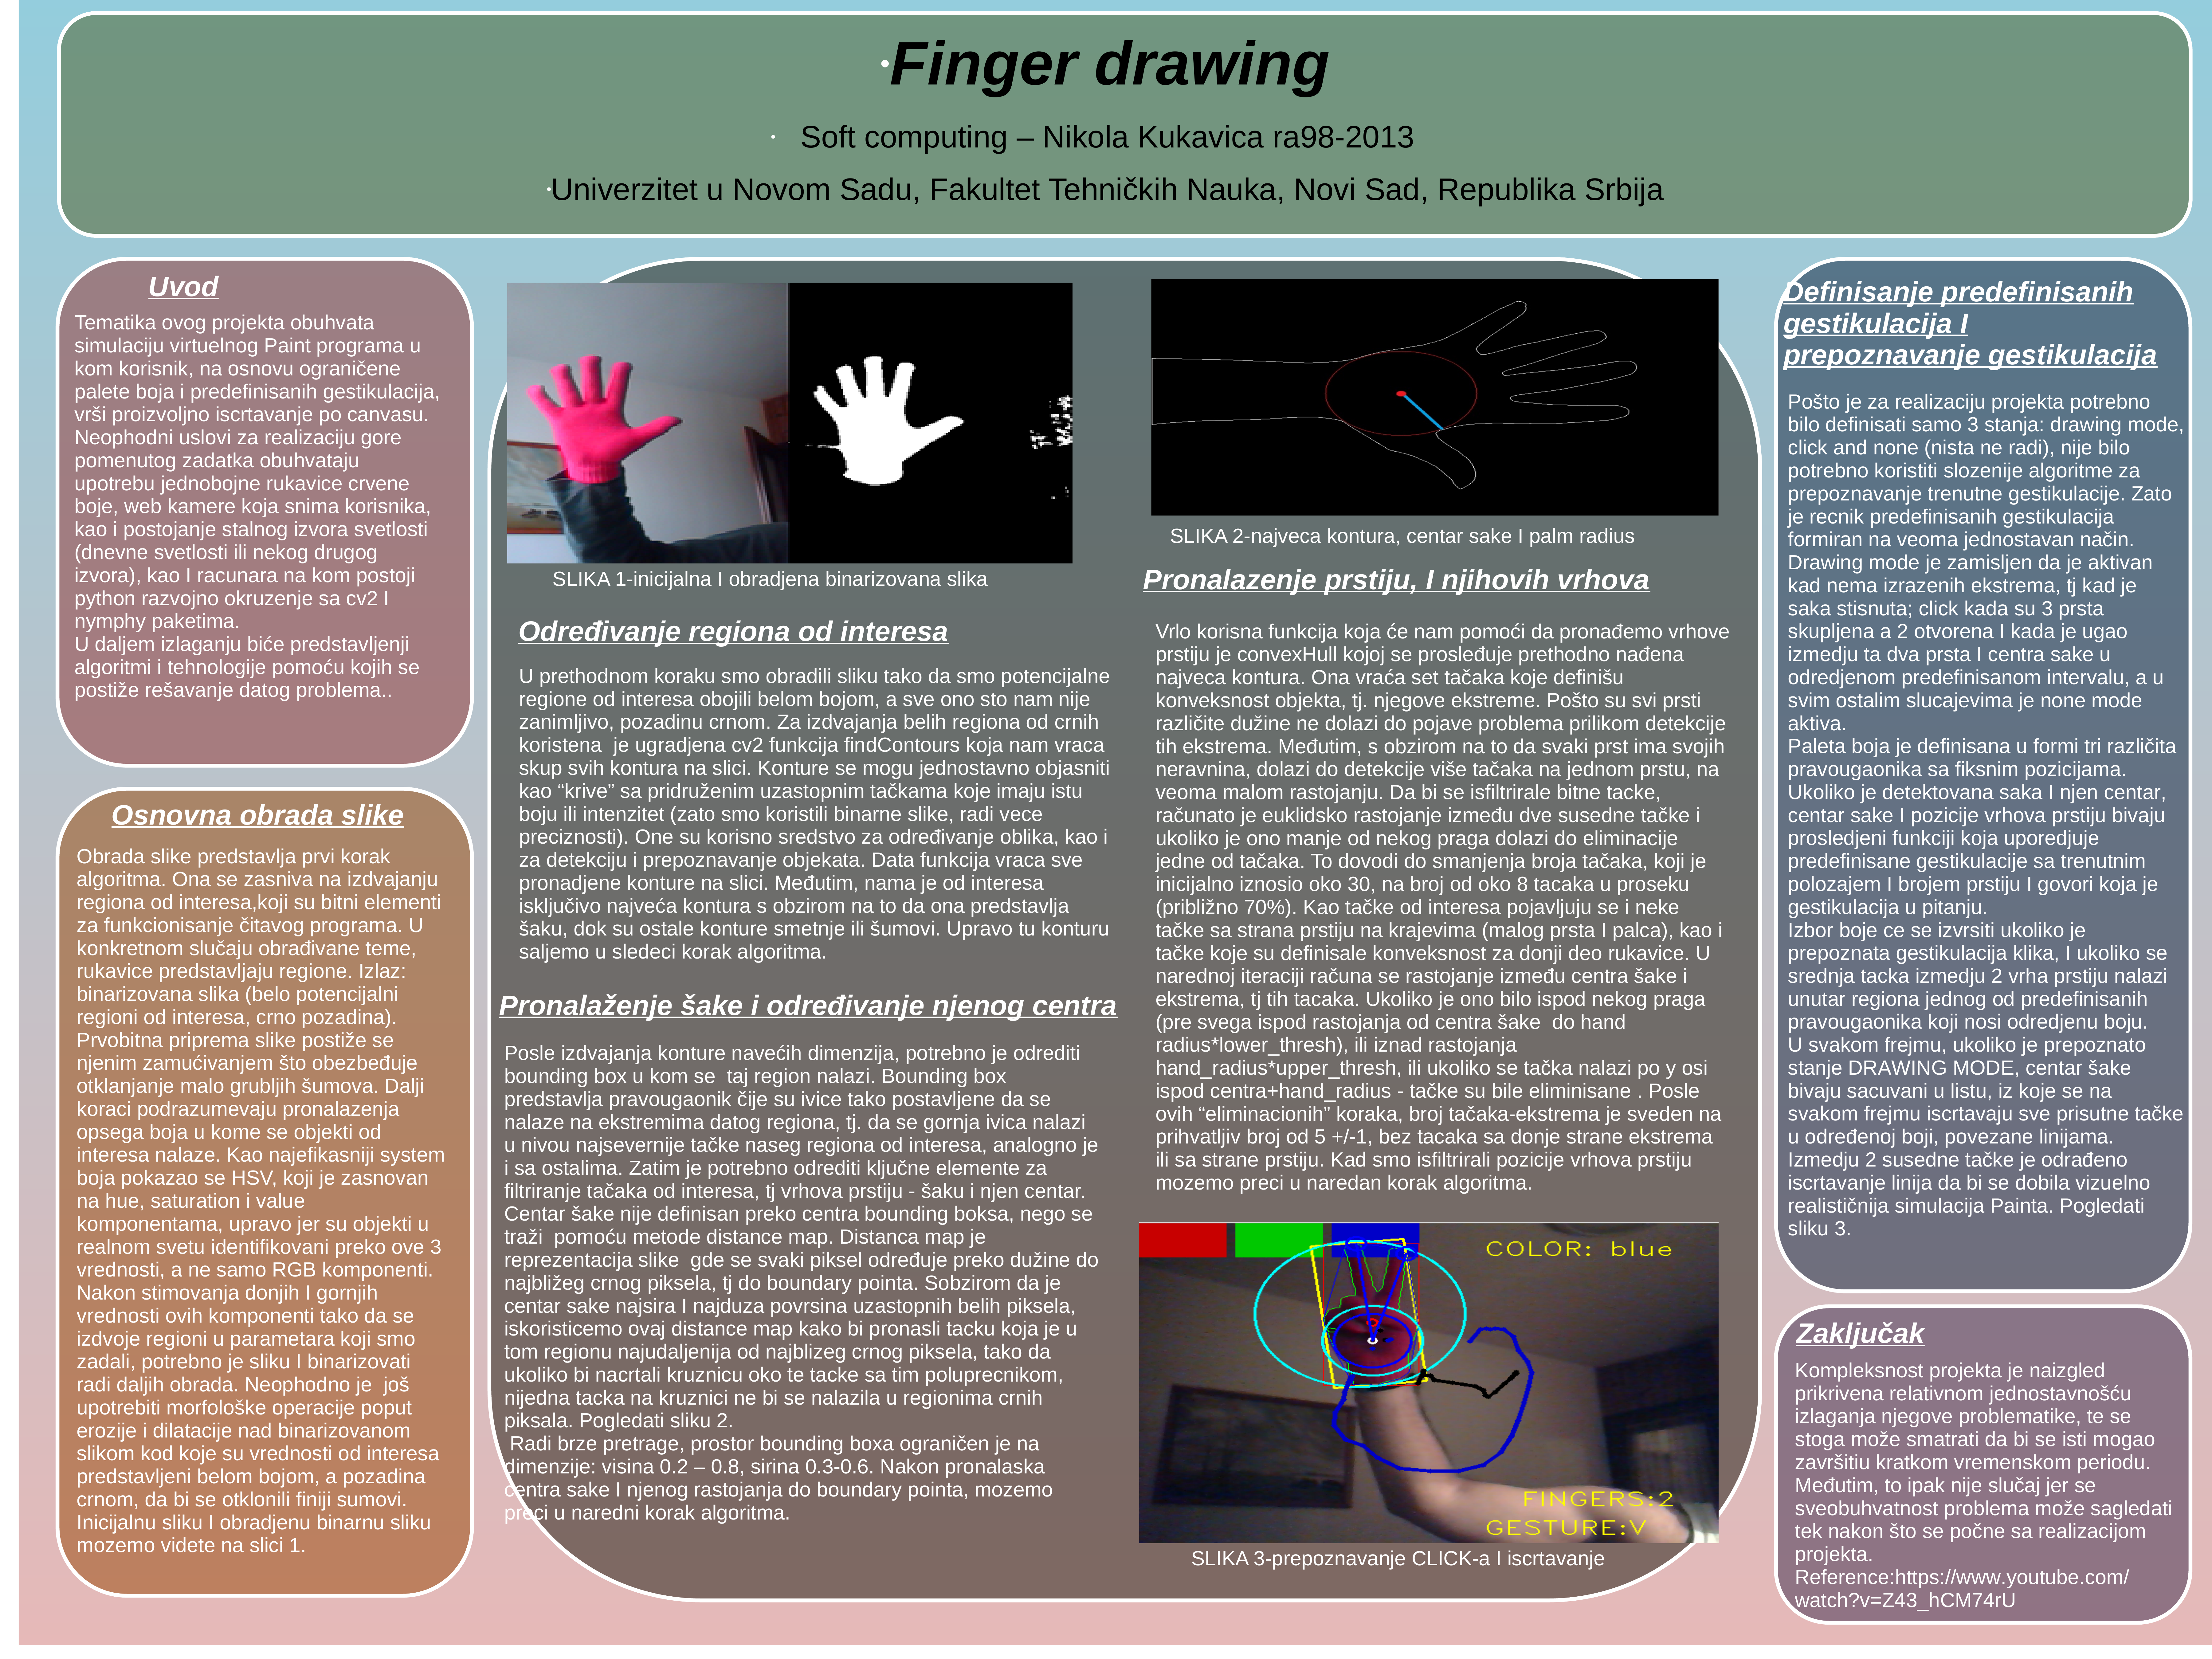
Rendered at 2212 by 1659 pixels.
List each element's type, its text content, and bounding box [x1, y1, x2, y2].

list Soft computing – Nikola Kukavica ra98-2013 Univerzitet u Novom Sadu, Fakultet Tehničkih Nauka, Novi Sad, Republika Srbija [129, 117, 2081, 210]
text_box Tematika ovog projekta obuhvata simulaciju virtuelnog Paint programa u kom korisnik, na osnovu ograničene palete boja i predefinisanih gestikulacija, vrši proizvoljno iscrtavanje po canvasu. Neophodni uslovi za realizaciju gore pomenutog zadatka obuhvataju upotrebu jednobojne rukavice crvene boje, web kamere koja snima korisnika, kao i postojanje stalnog izvora svetlosti (dnevne svetlosti ili nekog drugog izvora), kao I racunara na kom postoji python razvojno okruzenje sa cv2 I nymphy paketima. U daljem izlaganju biće predstavljenji algoritmi i tehnologije pomoću kojih se postiže rešavanje datog problema.. [70, 308, 449, 704]
text_box Zaključak [1792, 1315, 2065, 1351]
text_box Pošto je za realizaciju projekta potrebno bilo definisati samo 3 stanja: drawing mode, click and none (nista ne radi), nije bilo potrebno koristiti slozenije algoritme za prepoznavanje trenutne gestikulacije. Zato je recnik predefinisanih gestikulacija formiran na veoma jednostavan način. Drawing mode je zamisljen da je aktivan kad nema izrazenih ekstrema, tj kad je saka stisnuta; click kada su 3 prsta skupljena a 2 otvorena I kada je ugao izmedju ta dva prsta I centra sake u odredjenom predefinisanom intervalu, a u svim ostalim slucajevima je none mode aktiva. Paleta boja je definisana u formi tri različita pravougaonika sa fiksnim pozicijama. Ukoliko je detektovana saka I njen centar, centar sake I pozicije vrhova prstiju bivaju prosledjeni funkciji koja uporedjuje predefinisane gestikulacije sa trenutnim polozajem I brojem prstiju I govori koja je gestikulacija u pitanju. Izbor boje ce se izvrsiti ukoliko je prepoznata gestikulacija klika, I ukoliko se srednja tacka izmedju 2 vrha prstiju nalazi unutar regiona jednog od predefinisanih pravougaonika koji nosi odredjenu boju. U svakom frejmu, ukoliko je prepoznato stanje DRAWING MODE, centar šake bivaju sacuvani u listu, iz koje se na svakom frejmu iscrtavaju sve prisutne tačke u određenoj boji, povezane linijama. Izmedju 2 susedne tačke je odrađeno iscrtavanje linija da bi se dobila vizuelno realističnija simulacija Painta. Pogledati sliku 3. [1783, 388, 2190, 1242]
text_box Obrada slike predstavlja prvi korak algoritma. Ona se zasniva na izdvajanju regiona od interesa,koji su bitni elementi za funkcionisanje čitavog programa. U konkretnom slučaju obrađivane teme, rukavice predstavljaju regione. Izlaz: binarizovana slika (belo potencijalni regioni od interesa, crno pozadina). Prvobitna priprema slike postiže se njenim zamućivanjem što obezbeđuje otklanjanje malo grubljih šumova. Dalji koraci podrazumevaju pronalazenja opsega boja u kome se objekti od interesa nalaze. Kao najefikasniji system boja pokazao se HSV, koji je zasnovan na hue, saturation i value komponentama, upravo jer su objekti u realnom svetu identifikovani preko ove 3 vrednosti, a ne samo RGB komponenti. Nakon stimovanja donjih I gornjih vrednosti ovih komponenti tako da se izdvoje regioni u parametara koji smo zadali, potrebno je sliku I binarizovati radi daljih obrada. Neophodno je još upotrebiti morfološke operacije poput erozije i dilatacije nad binarizovanom slikom kod koje su vrednosti od interesa predstavljeni belom bojom, a pozadina crnom, da bi se otklonili finiji sumovi. Inicijalnu sliku I obradjenu binarnu sliku mozemo videte na slici 1. [72, 842, 451, 1559]
text_box Kompleksnost projekta je naizgled prikrivena relativnom jednostavnošću izlaganja njegove problematike, te se stoga može smatrati da bi se isti mogao završitiu kratkom vremenskom periodu. Međutim, to ipak nije slučaj jer se sveobuhvatnost problema može sagledati tek nakon što se počne sa realizacijom projekta. Reference:https://www.youtube.com/watch?v=Z43_hCM74rU [1790, 1356, 2190, 1614]
text_box Vrlo korisna funkcija koja će nam pomoći da pronađemo vrhove prstiju je convexHull kojoj se prosleđuje prethodno nađena najveca kontura. Ona vraća set tačaka koje definišu konveksnost objekta, tj. njegove ekstreme. Pošto su svi prsti različite dužine ne dolazi do pojave problema prilikom detekcije tih ekstrema. Međutim, s obzirom na to da svaki prst ima svojih neravnina, dolazi do detekcije više tačaka na jednom prstu, na veoma malom rastojanju. Da bi se isfiltrirale bitne tacke, računato je euklidsko rastojanje između dve susedne tačke i ukoliko je ono manje od nekog praga dolazi do eliminacije jedne od tačaka. To dovodi do smanjenja broja tačaka, koji je inicijalno iznosio oko 30, na broj od oko 8 tacaka u proseku (približno 70%). Kao tačke od interesa pojavljuju se i neke tačke sa strana prstiju na krajevima (malog prsta I palca), kao i tačke koje su definisale konveksnost za donji deo rukavice. U narednoj iteraciji računa se rastojanje između centra šake i ekstrema, tj tih tacaka. Ukoliko je ono bilo ispod nekog praga (pre svega ispod rastojanja od centra šake do hand radius*lower_thresh), ili iznad rastojanja hand_radius*upper_thresh, ili ukoliko se tačka nalazi po y osi ispod centra+hand_radius - tačke su bile eliminisane . Posle ovih “eliminacionih” koraka, broj tačaka-ekstrema je sveden na prihvatljiv broj od 5 +/-1, bez tacaka sa donje strane ekstrema ili sa strane prstiju. Kad smo isfiltrirali pozicije vrhova prstiju mozemo preci u naredan korak algoritma. [1151, 594, 1736, 1197]
text_box Pronalazenje prstiju, I njihovih vrhova [1138, 561, 1655, 598]
text_box Osnovna obrada slike [107, 797, 409, 833]
list Finger drawing [129, 27, 2081, 117]
text_box Uvod [144, 237, 349, 305]
text_box SLIKA 3-prepoznavanje CLICK-a I iscrtavanje [1186, 1545, 1740, 1572]
text_box [18, 0, 2212, 1645]
picture [507, 283, 1073, 564]
text_box Pronalaženje šake i određivanje njenog centra [494, 987, 1136, 1024]
text_box SLIKA 1-inicijalna I obradjena binarizovana slika [548, 565, 1156, 616]
text_box U prethodnom koraku smo obradili sliku tako da smo potencijalne regione od interesa obojili belom bojom, a sve ono sto nam nije zanimljivo, pozadinu crnom. Za izdvajanja belih regiona od crnih koristena je ugradjena cv2 funkcija findContours koja nam vraca skup svih kontura na slici. Konture se mogu jednostavno objasniti kao “krive” sa pridruženim uzastopnim tačkama koje imaju istu boju ili intenzitet (zato smo koristili binarne slike, radi vece preciznosti). One su korisno sredstvo za određivanje oblika, kao i za detekciju i prepoznavanje objekata. Data funkcija vraca sve pronadjene konture na slici. Međutim, nama je od interesa isključivo najveća kontura s obzirom na to da ona predstavlja šaku, dok su ostale konture smetnje ili šumovi. Upravo tu konturu saljemo u sledeci korak algoritma. [514, 662, 1123, 966]
text_box Određivanje regiona od interesa [514, 613, 1131, 649]
text_box SLIKA 2-najveca kontura, centar sake I palm radius [1165, 522, 1692, 573]
picture [1151, 279, 1719, 516]
text_box Definisanje predefinisanih gestikulacija I prepoznavanje gestikulacija [1779, 274, 2170, 373]
text_box Posle izdvajanja konture navećih dimenzija, potrebno je odrediti bounding box u kom se taj region nalazi. Bounding box predstavlja pravougaonik čije su ivice tako postavljene da se nalaze na ekstremima datog regiona, tj. da se gornja ivica nalazi u nivou najsevernije tačke naseg regiona od interesa, analogno je i sa ostalima. Zatim je potrebno odrediti ključne elemente za filtriranje tačaka od interesa, tj vrhova prstiju - šaku i njen centar. Centar šake nije definisan preko centra bounding boksa, nego se traži pomoću metode distance map. Distanca map je reprezentacija slike gde se svaki piksel određuje preko dužine do najbližeg crnog piksela, tj do boundary pointa. Sobzirom da je centar sake najsira I najduza povrsina uzastopnih belih piksela, iskoristicemo ovaj distance map kako bi pronasli tacku koja je u tom regionu najudaljenija od najblizeg crnog piksela, tako da ukoliko bi nacrtali kruznicu oko te tacke sa tim poluprecnikom, nijedna tacka na kruznici ne bi se nalazila u regionima crnih piksala. Pogledati sliku 2. Radi brze pretrage, prostor bounding boxa ograničen je na dimenzije: visina 0.2 – 0.8, sirina 0.3-0.6. Nakon pronalaska centra sake I njenog rastojanja do boundary pointa, mozemo preci u naredni korak algoritma. [500, 1039, 1108, 1526]
picture [1139, 1222, 1719, 1543]
